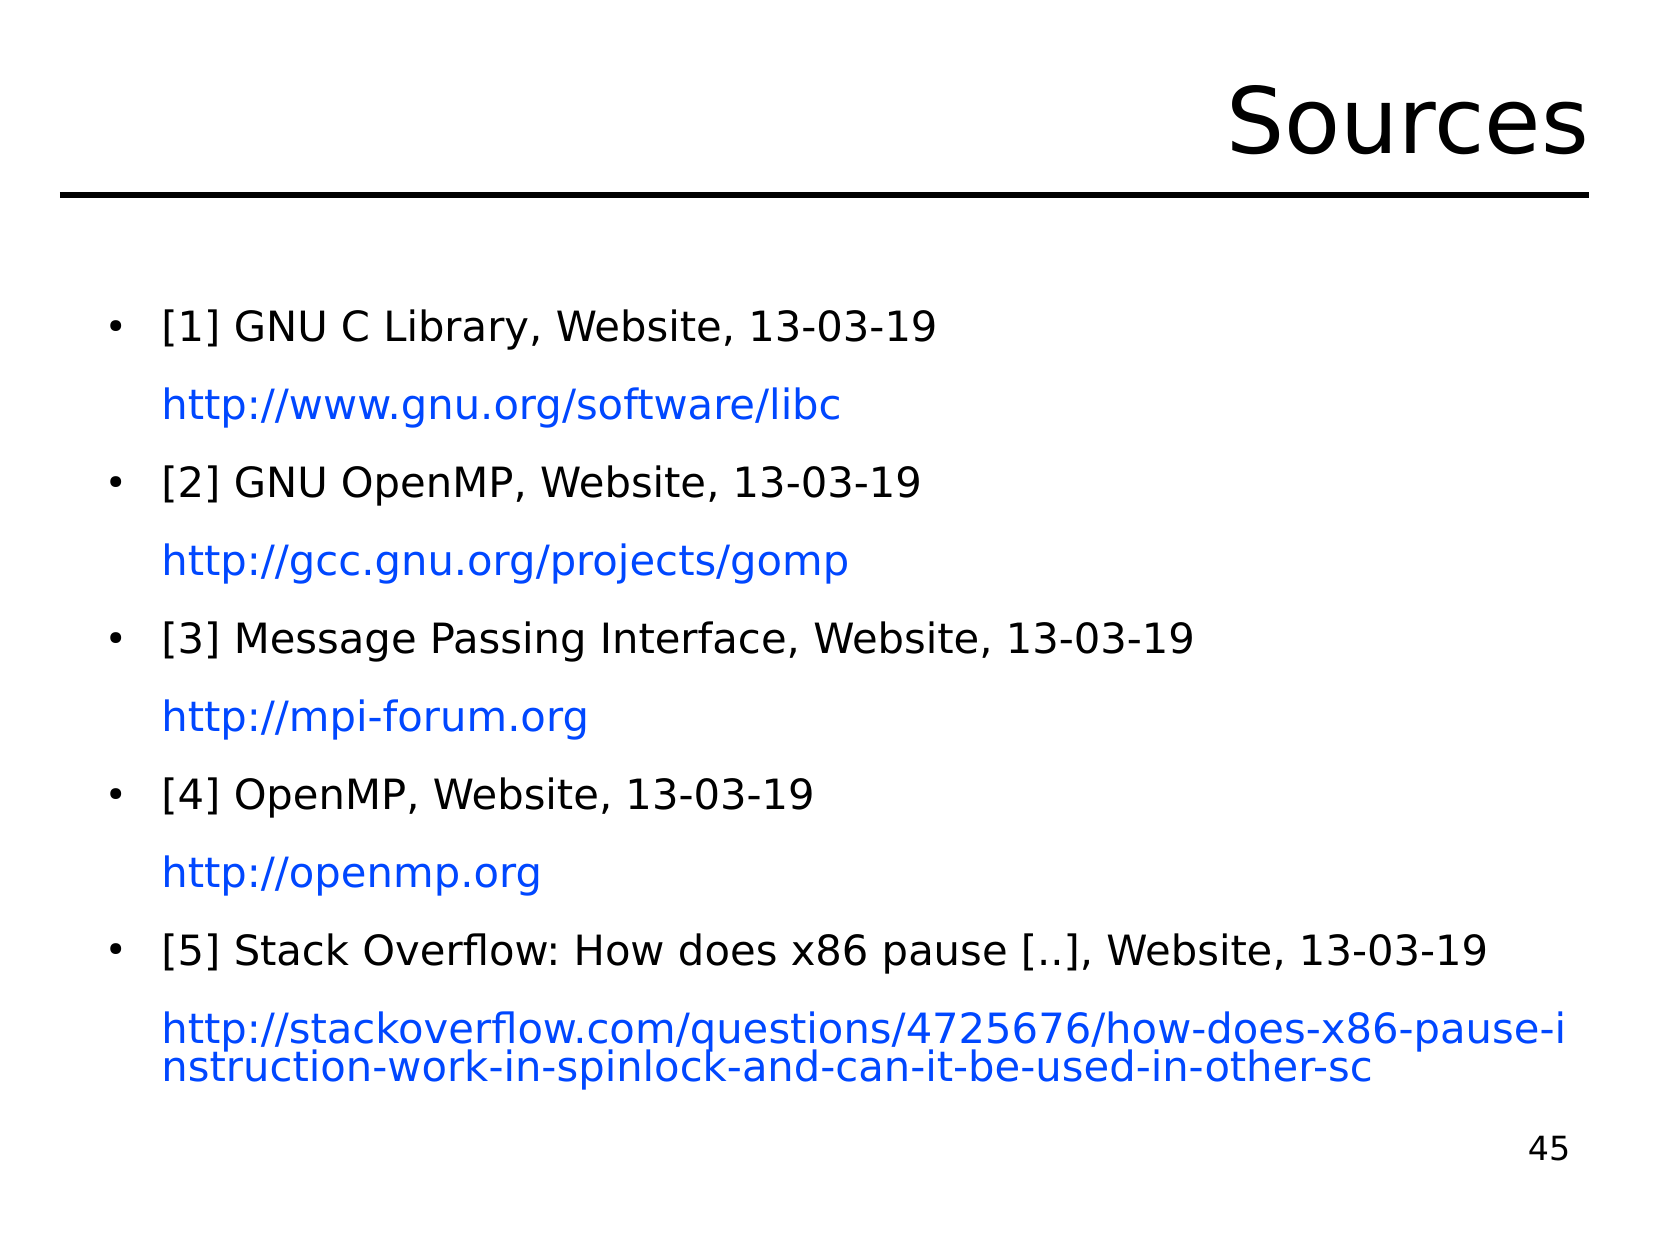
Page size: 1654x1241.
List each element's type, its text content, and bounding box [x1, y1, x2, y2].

list [1] GNU C Library, Website, 13-03-19 http://www.gnu.org/software/libc [2] GNU OpenMP, Website, 13-03-19 http://gcc.gnu.org/projects/gomp [3] Message Passing Interface, Website, 13-03-19 http://mpi-forum.org [4] OpenMP, Website, 13-03-19 http://openmp.org [5] Stack Overflow: How does x86 pause [..], Website, 13-03-19 http://stackoverflow.com/questions/4725676/how-does-x86-pause-instruction-work-in-spinlock-and-can-it-be-used-in-other-sc [90, 302, 1579, 1107]
title Sources [101, 17, 1590, 226]
